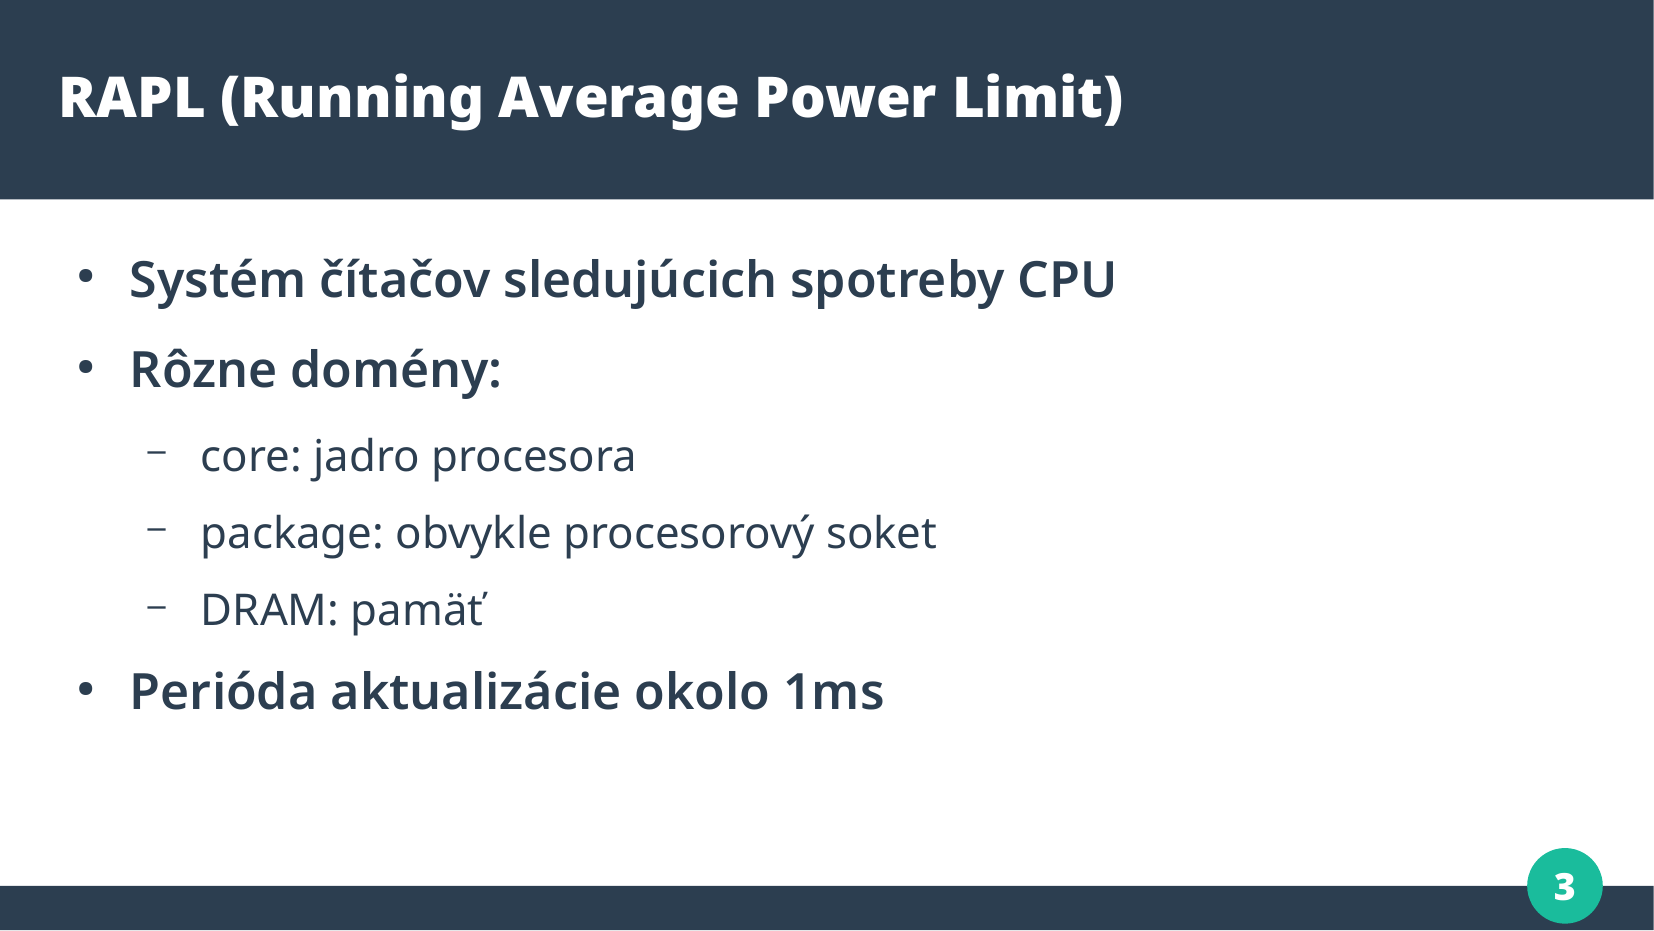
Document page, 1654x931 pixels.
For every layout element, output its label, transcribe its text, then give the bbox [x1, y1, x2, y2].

list Systém čítačov sledujúcich spotreby CPU Rôzne domény: core: jadro procesora package: obvykle procesorový soket DRAM: pamäť Perióda aktualizácie okolo 1ms [59, 243, 1595, 864]
title RAPL (Running Average Power Limit) [59, 37, 1595, 155]
